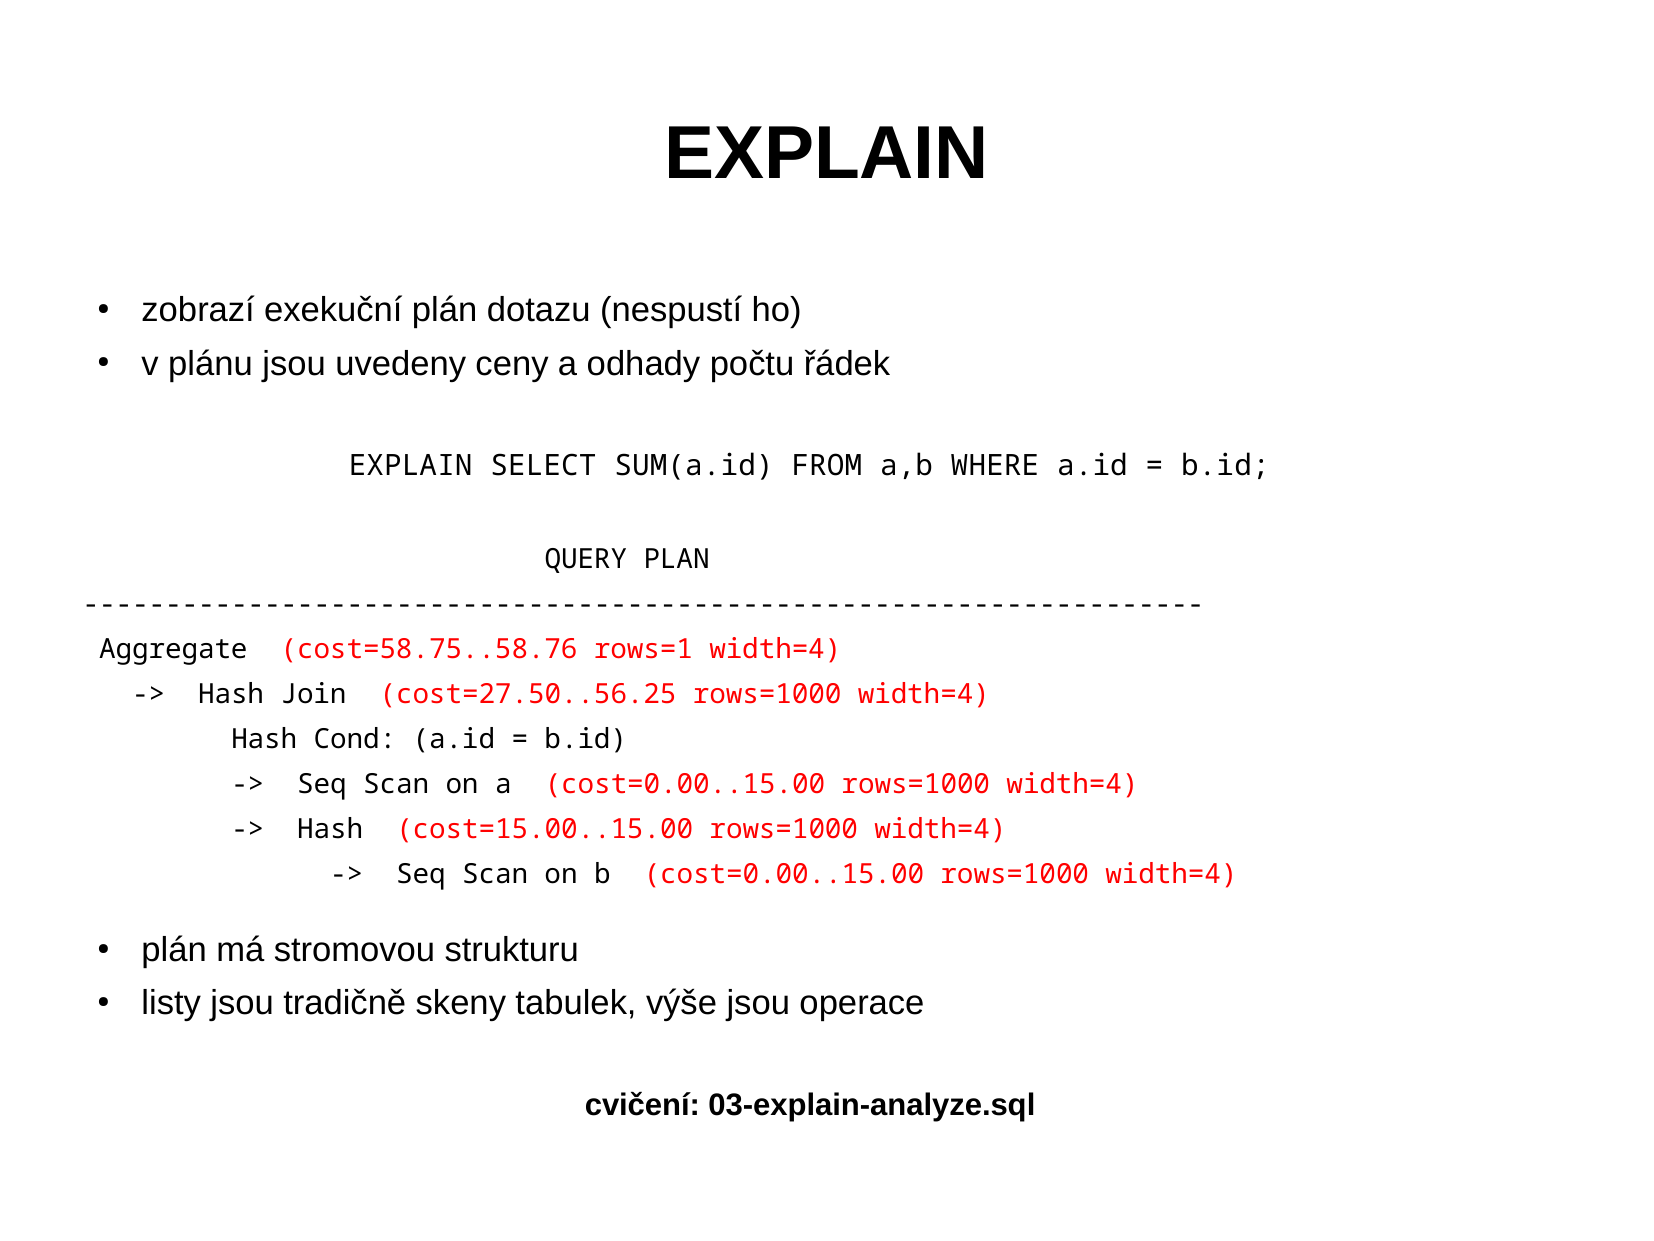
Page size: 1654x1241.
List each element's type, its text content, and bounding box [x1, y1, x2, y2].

title EXPLAIN [82, 49, 1571, 257]
list zobrazí exekuční plán dotazu (nespustí ho) v plánu jsou uvedeny ceny a odhady počtu řádek EXPLAIN SELECT SUM(a.id) FROM a,b WHERE a.id = b.id; QUERY PLAN -------------------------------------------------------------------- Aggregate (cost=58.75..58.76 rows=1 width=4) -> Hash Join (cost=27.50..56.25 rows=1000 width=4) Hash Cond: (a.id = b.id) -> Seq Scan on a (cost=0.00..15.00 rows=1000 width=4) -> Hash (cost=15.00..15.00 rows=1000 width=4) -> Seq Scan on b (cost=0.00..15.00 rows=1000 width=4) plán má stromovou strukturu listy jsou tradičně skeny tabulek, výše jsou operace cvičení: 03-explain-analyze.sql [82, 290, 1538, 1126]
